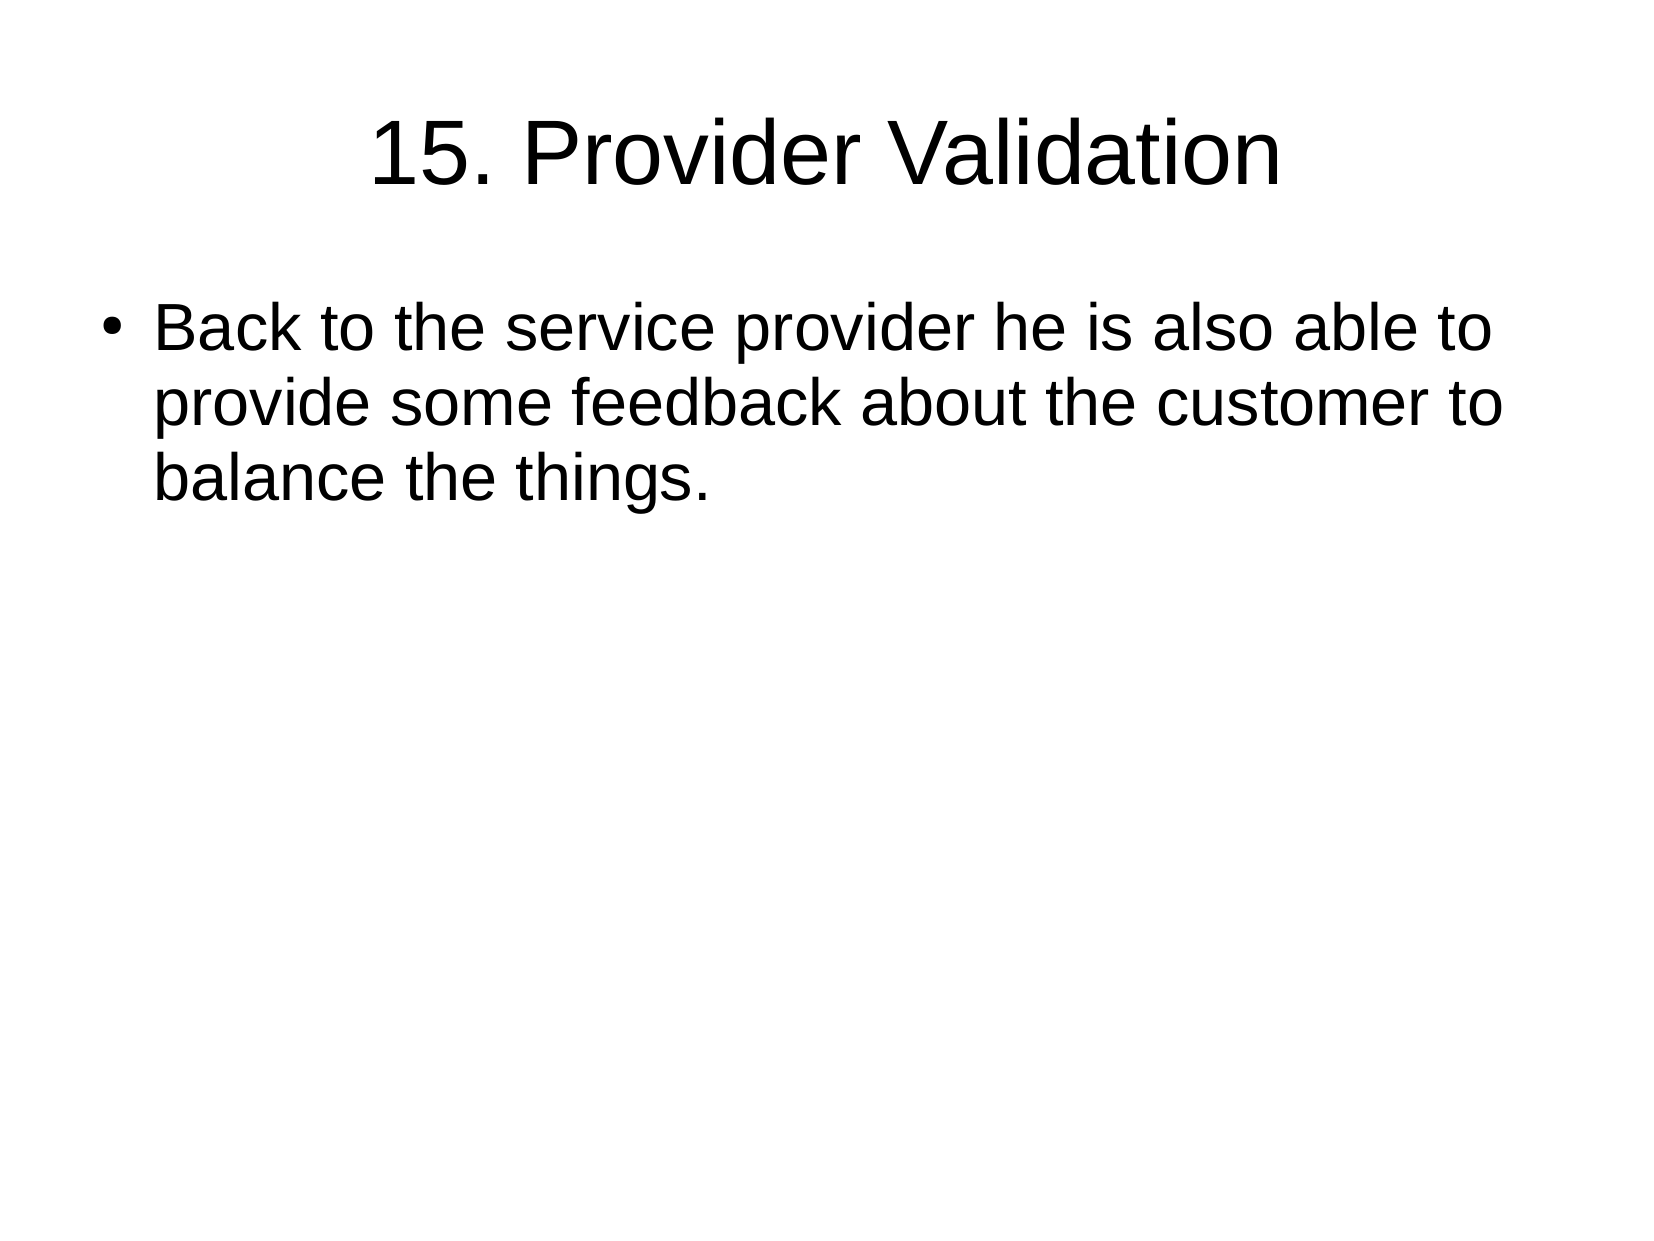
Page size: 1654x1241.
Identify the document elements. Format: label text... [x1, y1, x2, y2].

title 15. Provider Validation [82, 49, 1571, 257]
list Back to the service provider he is also able to provide some feedback about the customer to balance the things. [82, 290, 1571, 1010]
